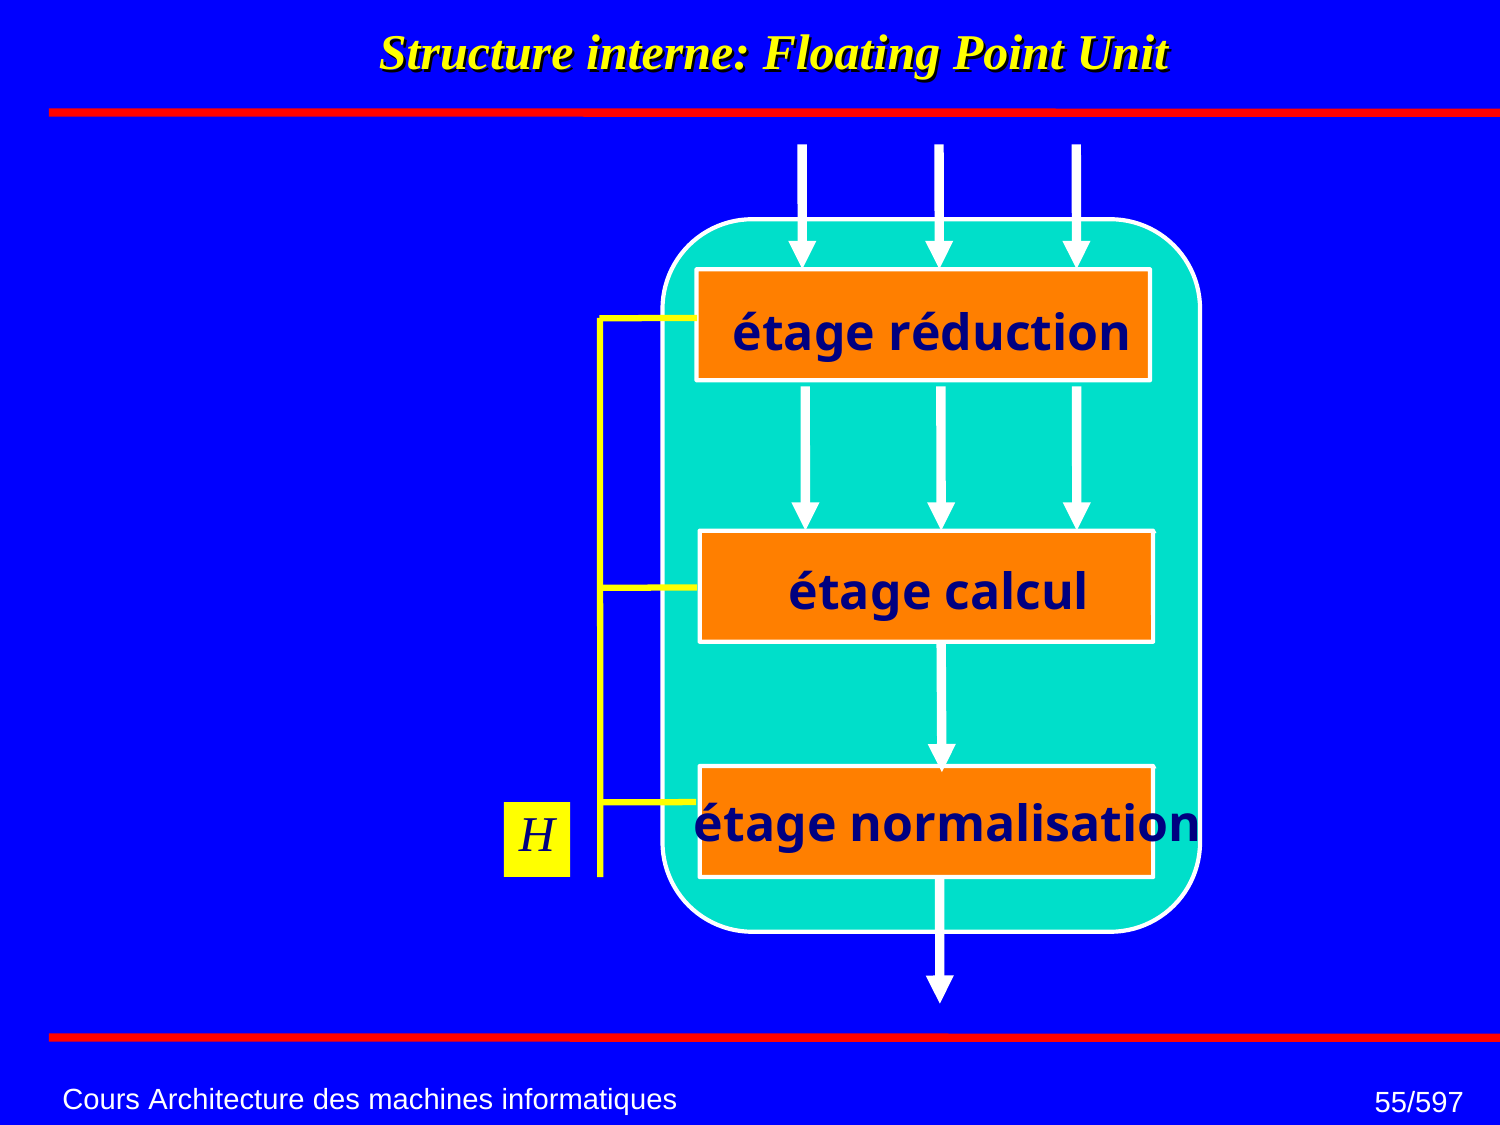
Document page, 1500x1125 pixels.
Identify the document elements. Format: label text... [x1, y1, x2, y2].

text_box [662, 219, 1201, 799]
text_box H [504, 802, 570, 870]
text_box [503, 802, 571, 877]
text_box étage réduction [717, 291, 1147, 371]
text_box [662, 806, 1198, 932]
text_box étage normalisation [679, 782, 1217, 862]
title Structure interne: Floating Point Unit [141, 15, 1406, 88]
text_box étage calcul [773, 551, 1105, 631]
